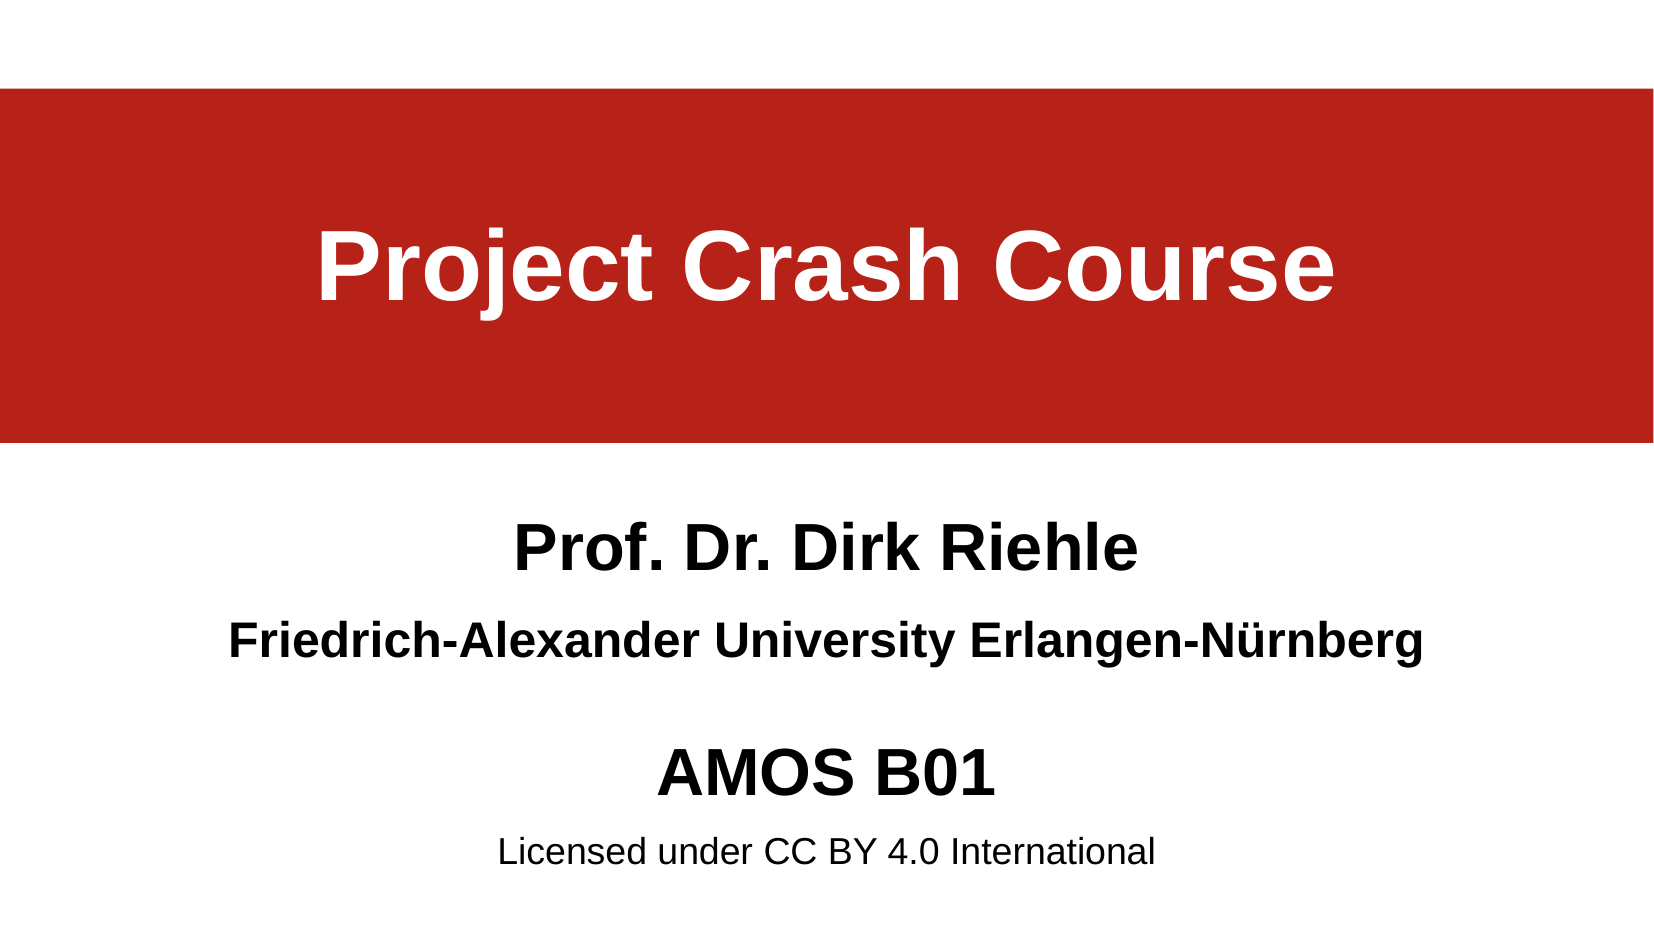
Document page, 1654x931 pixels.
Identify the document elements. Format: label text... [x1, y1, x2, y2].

subtitle Prof. Dr. Dirk Riehle Friedrich-Alexander University Erlangen-Nürnberg AMOS B01 Licensed under CC BY 4.0 International [29, 472, 1625, 886]
title Project Crash Course [0, 88, 1654, 443]
